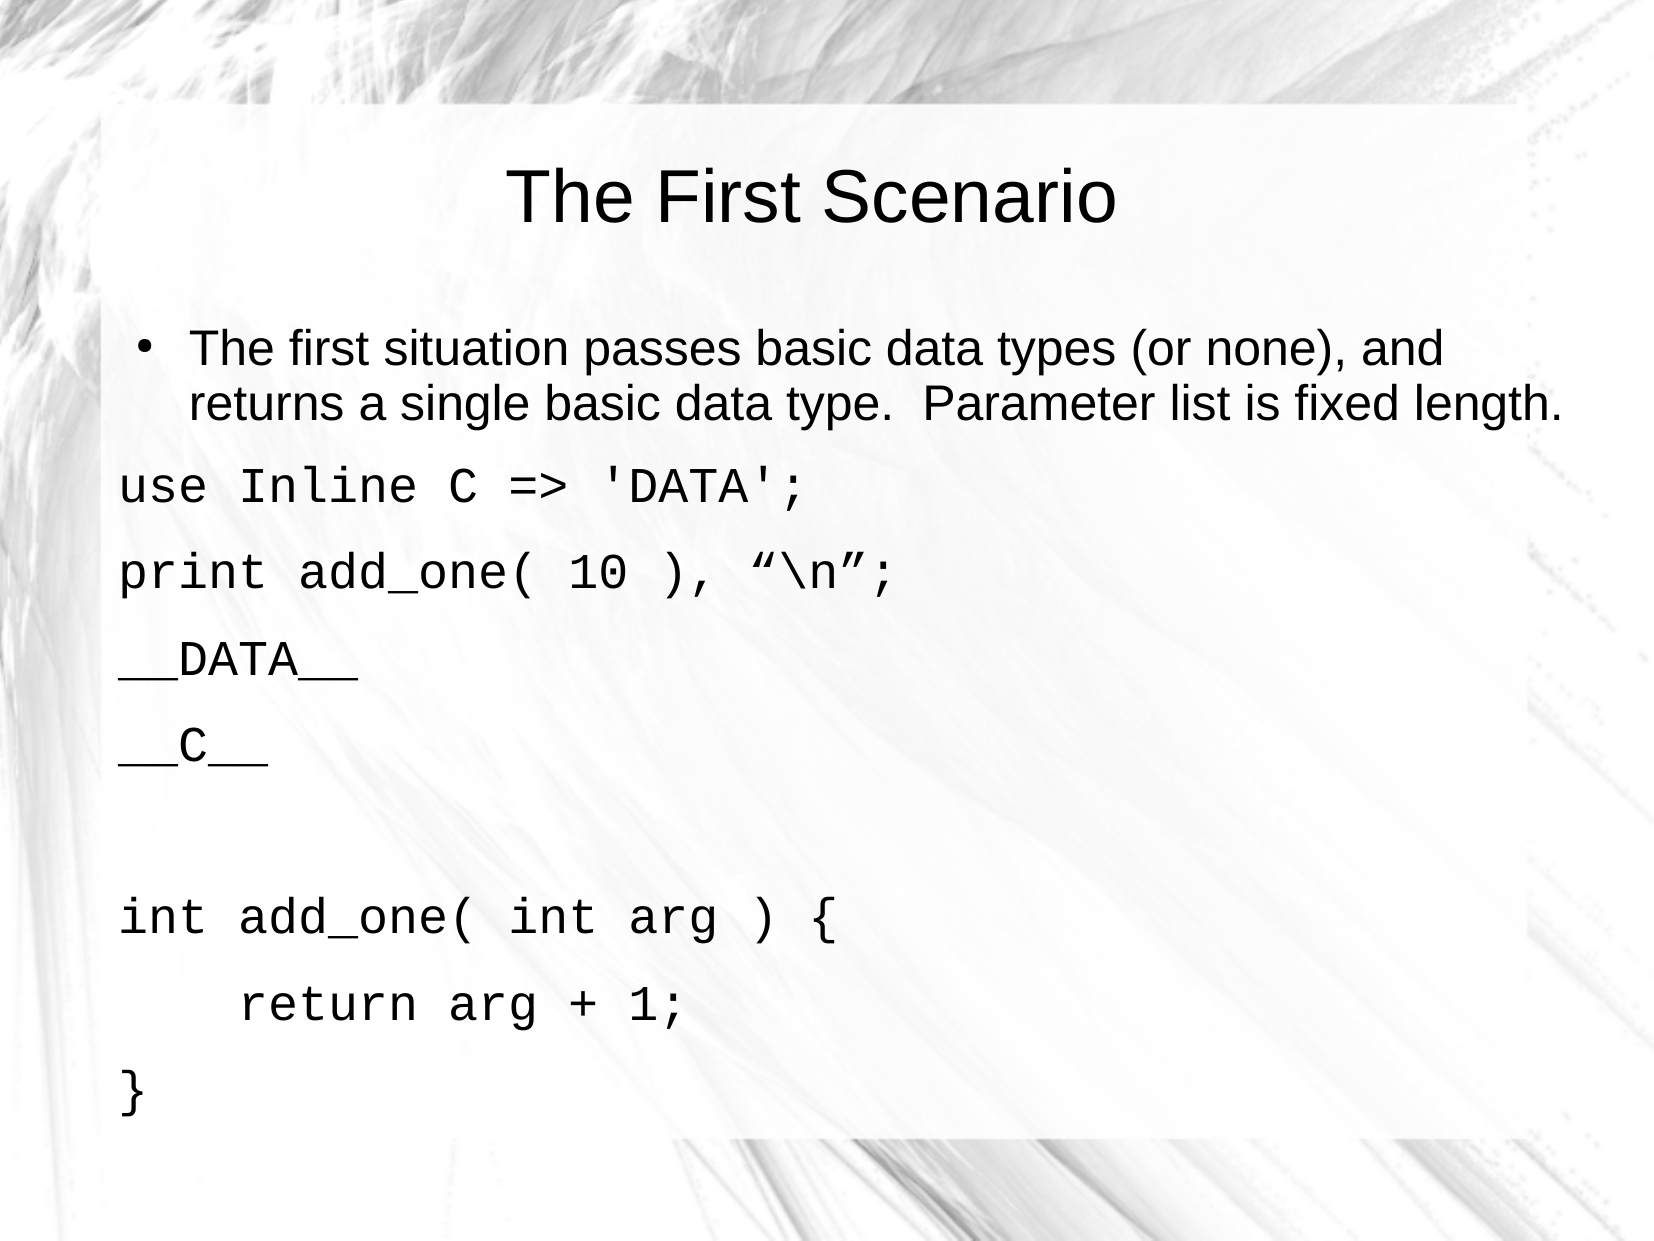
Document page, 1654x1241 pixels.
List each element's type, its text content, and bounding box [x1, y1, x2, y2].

list The first situation passes basic data types (or none), and returns a single basic data type. Parameter list is fixed length. use Inline C => 'DATA'; print add_one( 10 ), “\n”; __DATA__ __C__ int add_one( int arg ) { return arg + 1; } [118, 319, 1571, 1139]
title The First Scenario [118, 112, 1506, 281]
picture [0, 0, 1654, 1241]
